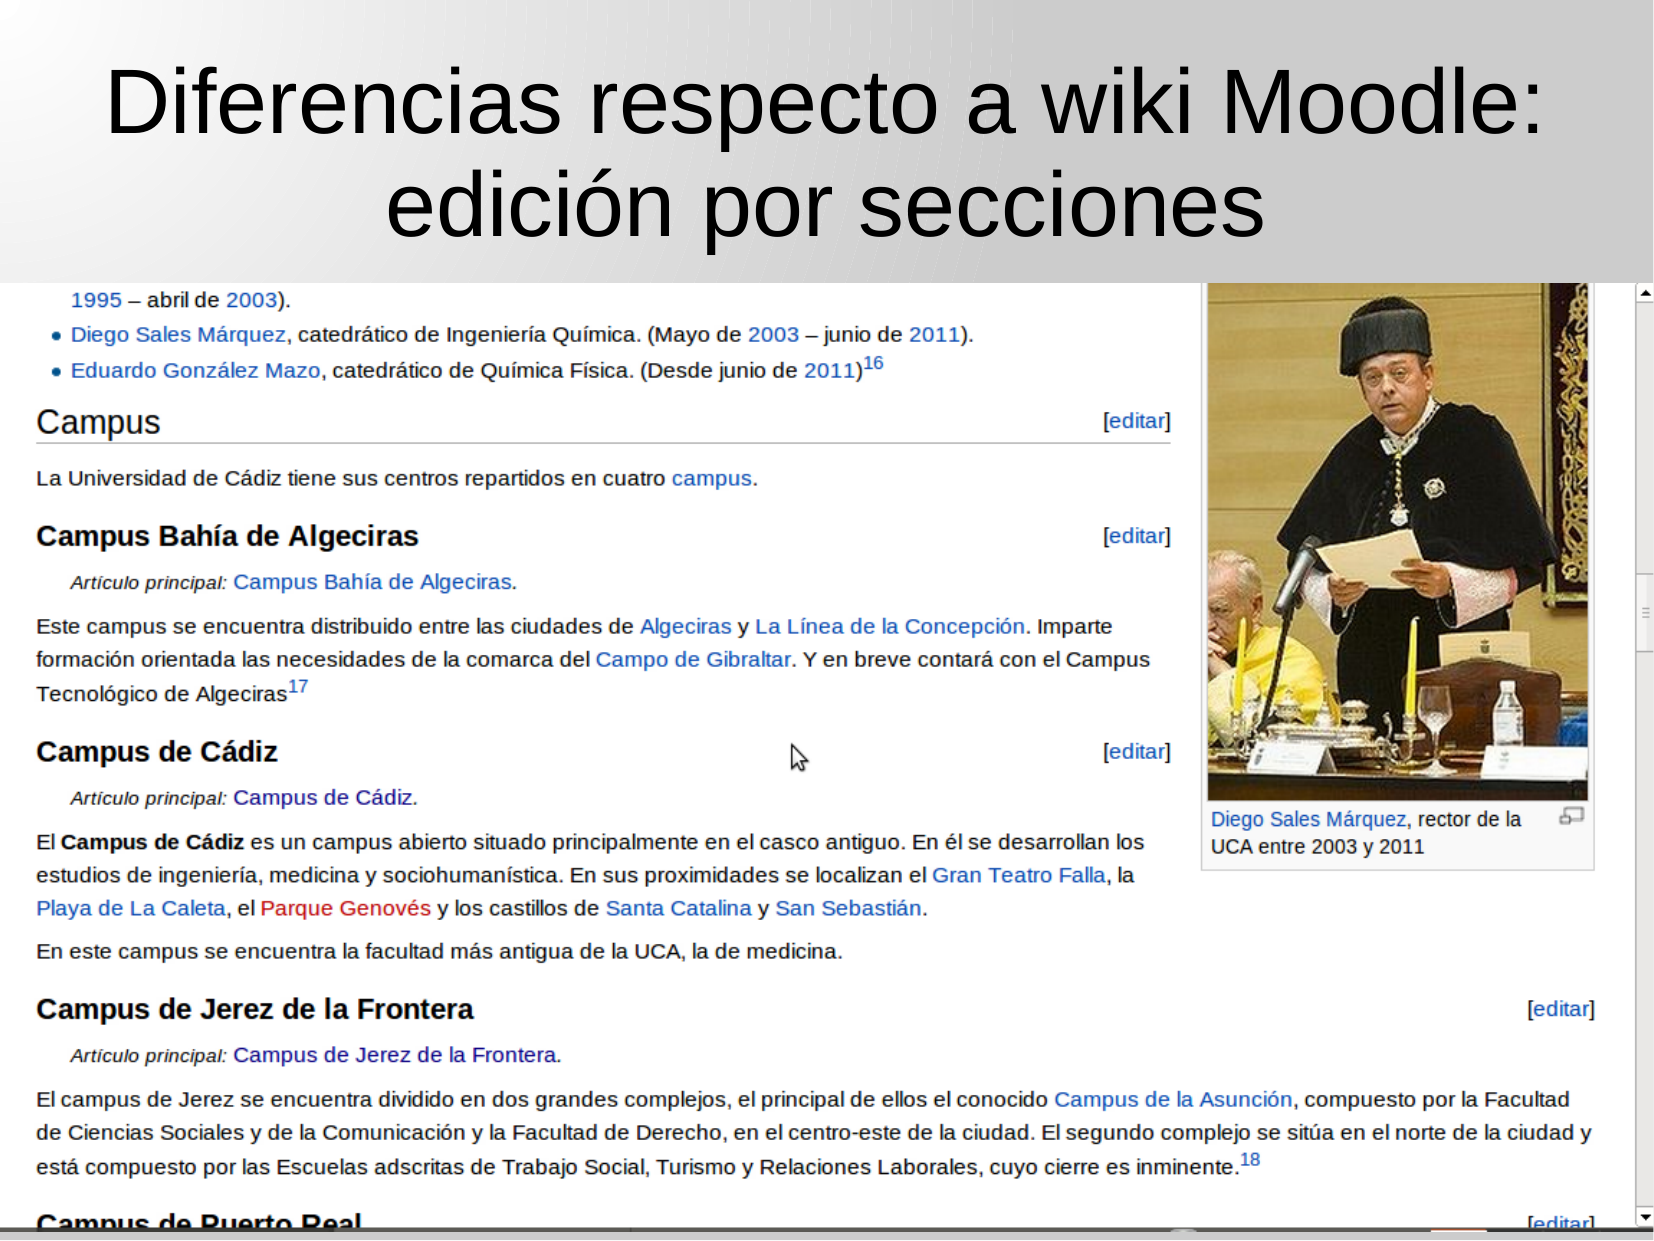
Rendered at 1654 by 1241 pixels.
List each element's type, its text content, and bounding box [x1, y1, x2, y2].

picture [0, 283, 1654, 1232]
title Diferencias respecto a wiki Moodle: edición por secciones [82, 50, 1571, 256]
